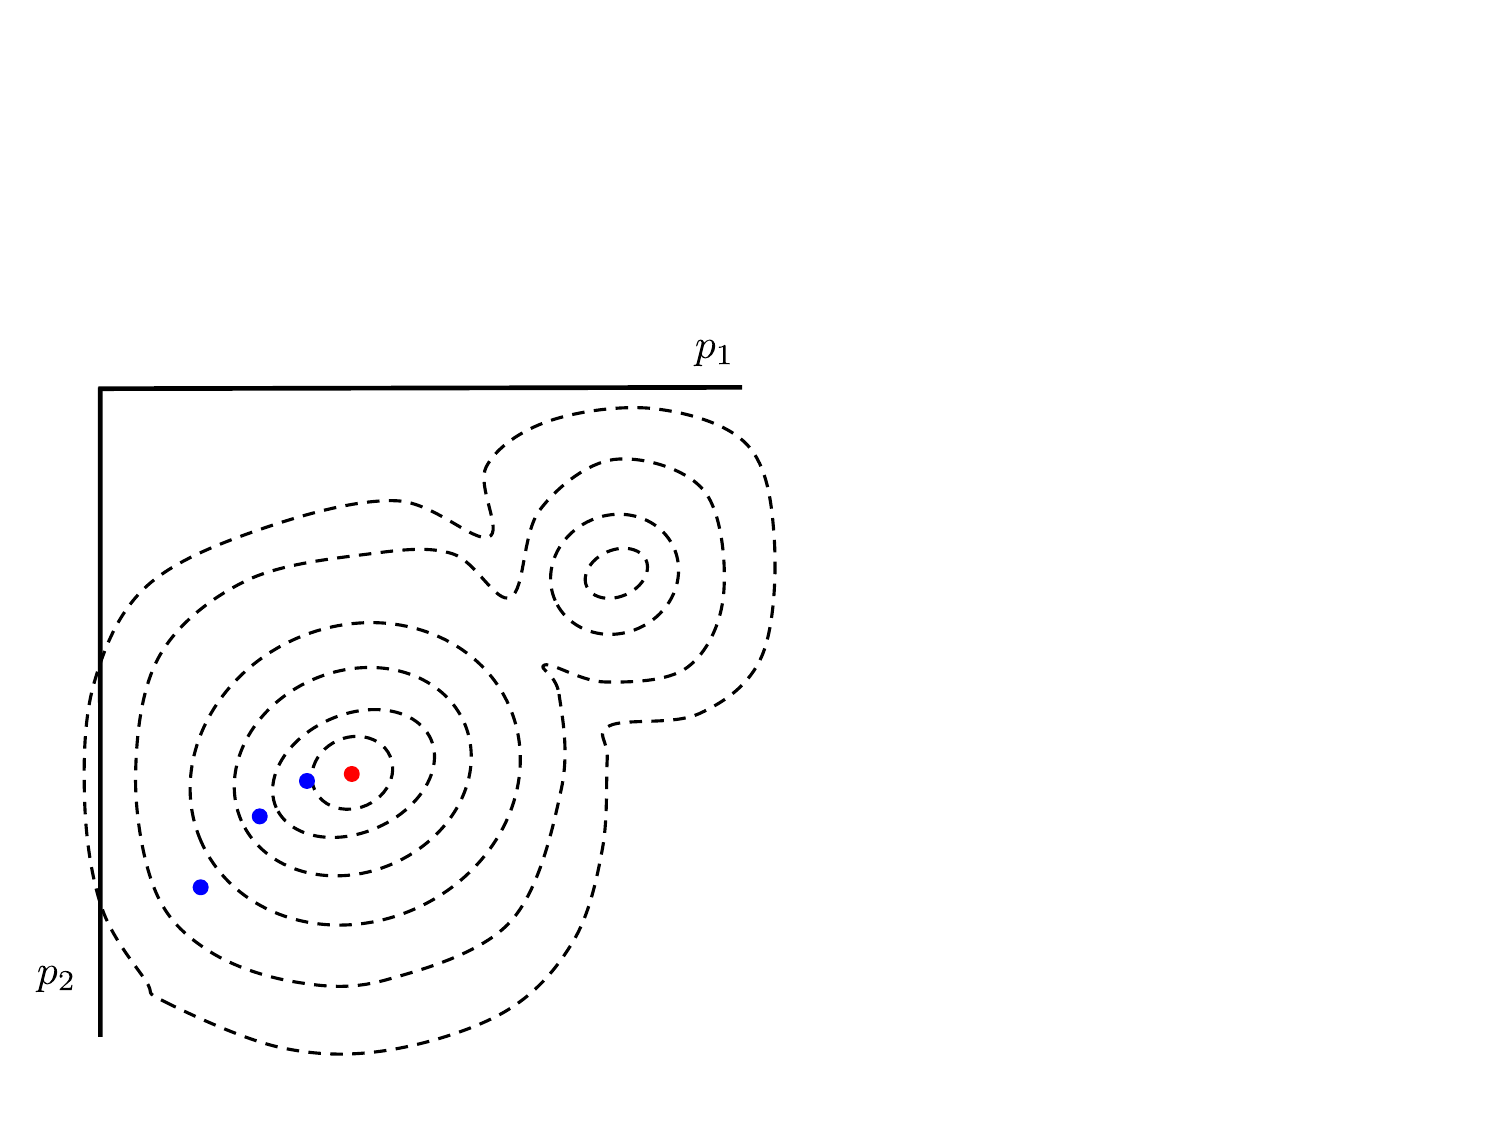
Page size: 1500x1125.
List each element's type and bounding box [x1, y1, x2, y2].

text_box [253, 810, 266, 823]
text_box [301, 775, 313, 787]
text_box [693, 339, 733, 367]
text_box [194, 881, 207, 894]
text_box [345, 768, 358, 780]
text_box [35, 965, 75, 993]
